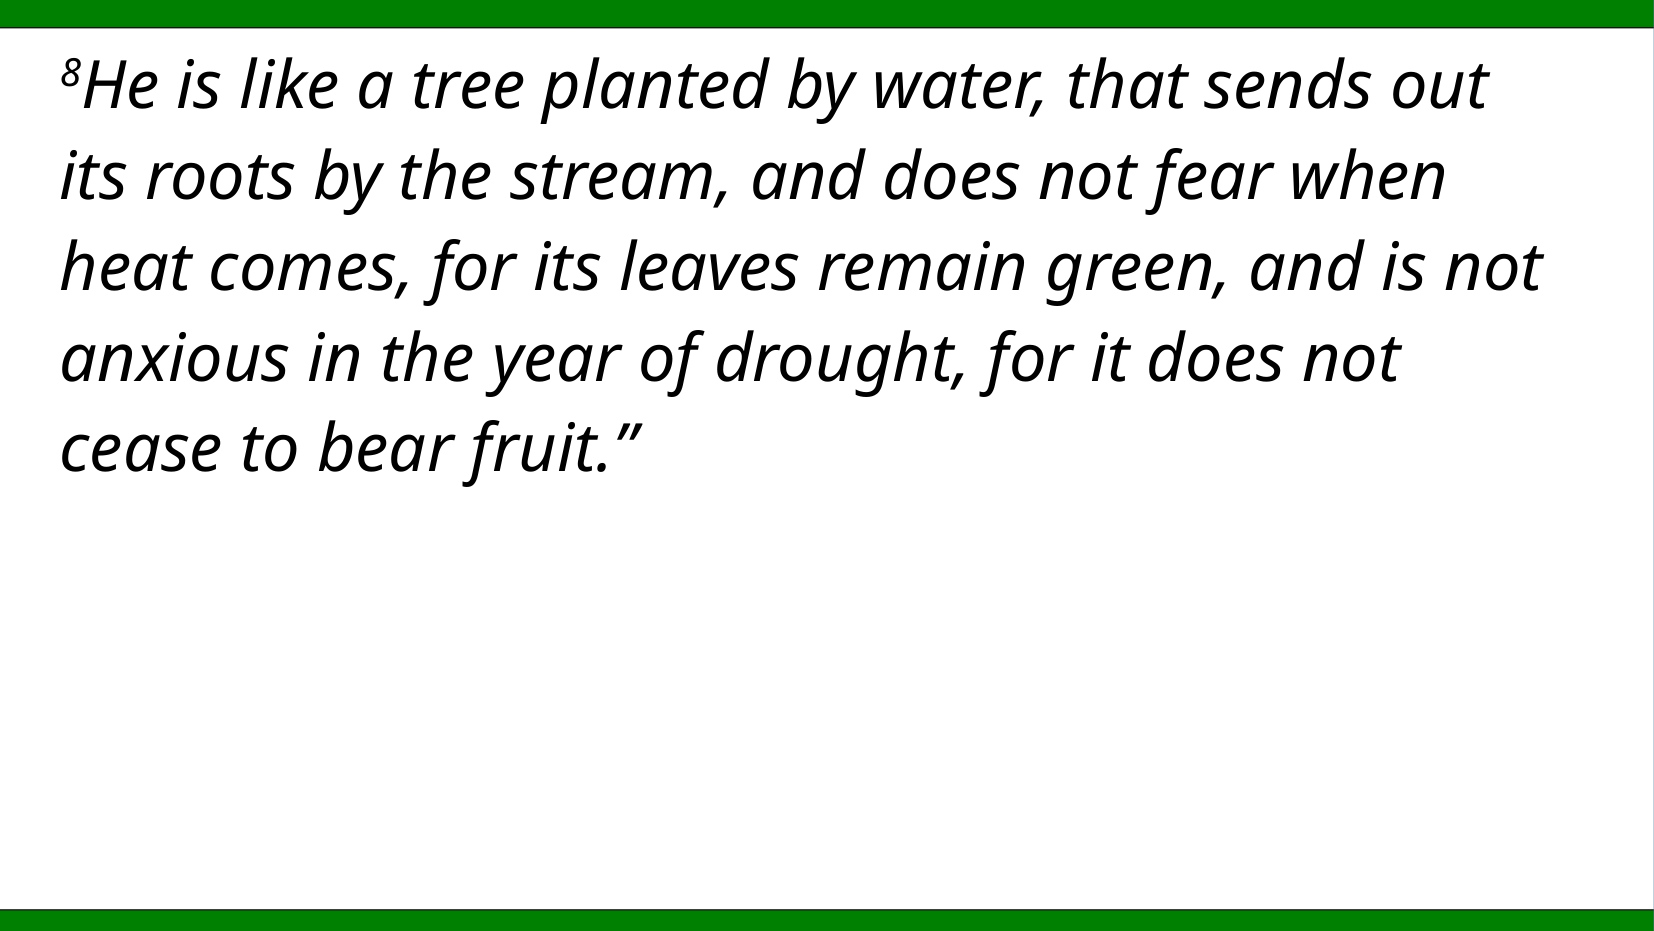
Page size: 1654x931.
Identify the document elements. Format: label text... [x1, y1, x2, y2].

picture [0, 0, 1654, 931]
text_box 8He is like a tree planted by water, that sends out its roots by the stream, and does not fear when heat comes, for its leaves remain green, and is not anxious in the year of drought, for it does not cease to bear fruit.” [45, 30, 1576, 489]
